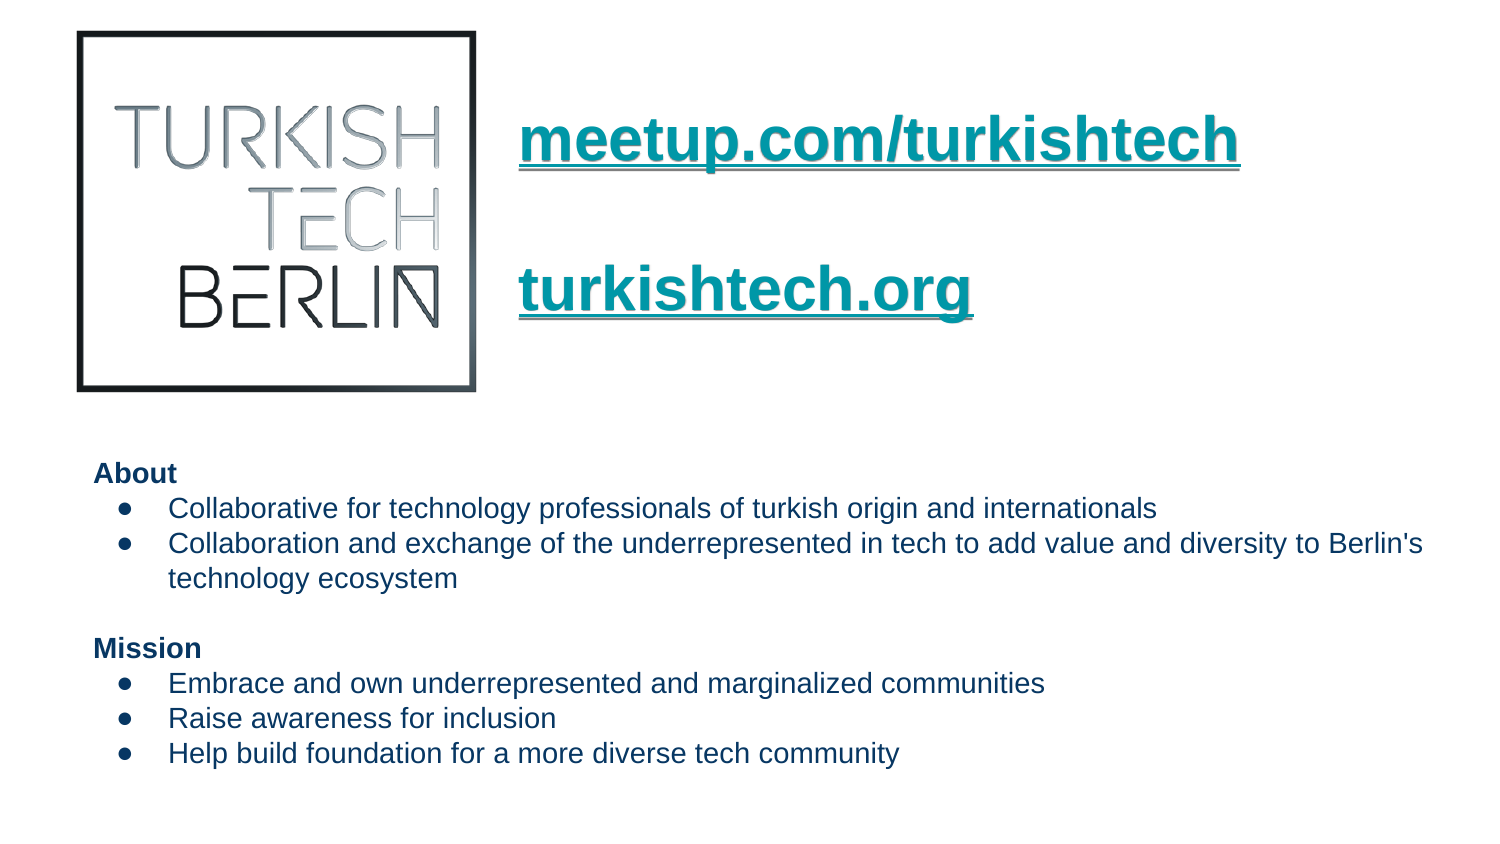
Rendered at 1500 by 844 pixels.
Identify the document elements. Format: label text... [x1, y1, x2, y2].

text_box About Collaborative for technology professionals of turkish origin and internationals Collaboration and exchange of the underrepresented in tech to add value and diversity to Berlin's technology ecosystem Mission Embrace and own underrepresented and marginalized communities Raise awareness for inclusion Help build foundation for a more diverse tech community [78, 439, 1500, 844]
picture [53, 18, 493, 411]
text_box meetup.com/turkishtech turkishtech.org [503, 32, 1500, 389]
